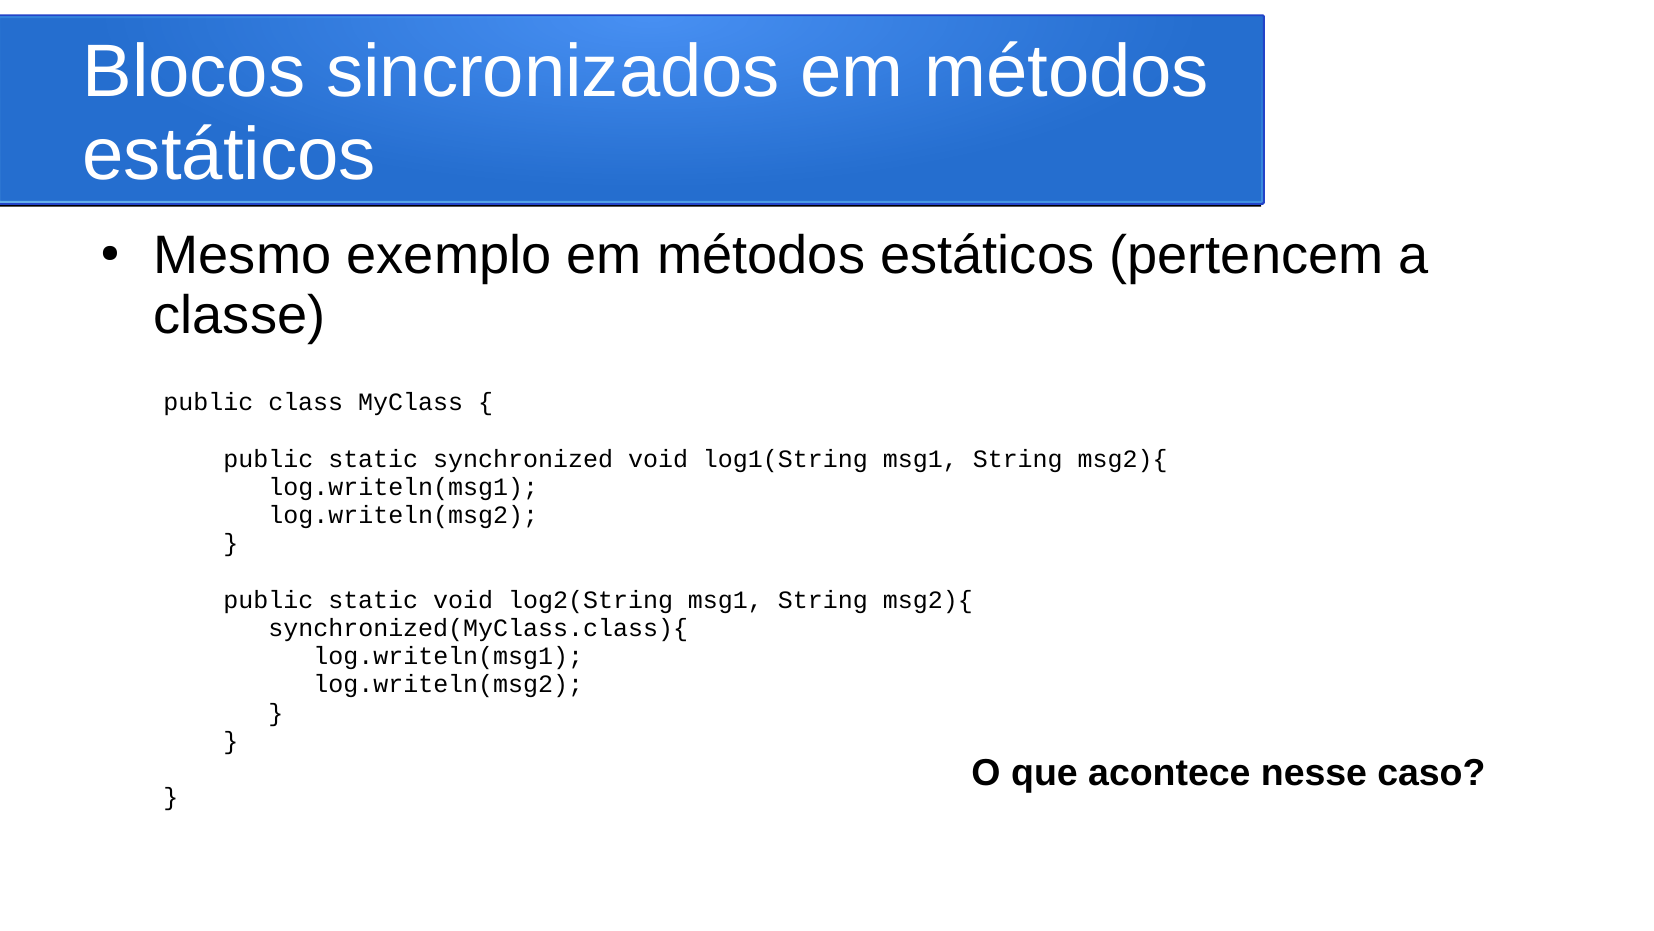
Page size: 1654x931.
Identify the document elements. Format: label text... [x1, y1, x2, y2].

title Blocos sincronizados em métodos estáticos [82, 29, 1235, 196]
list Mesmo exemplo em métodos estáticos (pertencem a classe) [82, 224, 1571, 764]
text_box public class MyClass { public static synchronized void log1(String msg1, String msg2){ log.writeln(msg1); log.writeln(msg2); } public static void log2(String msg1, String msg2){ synchronized(MyClass.class){ log.writeln(msg1); log.writeln(msg2); } } } [148, 382, 1394, 849]
text_box O que acontece nesse caso? [956, 744, 1501, 801]
